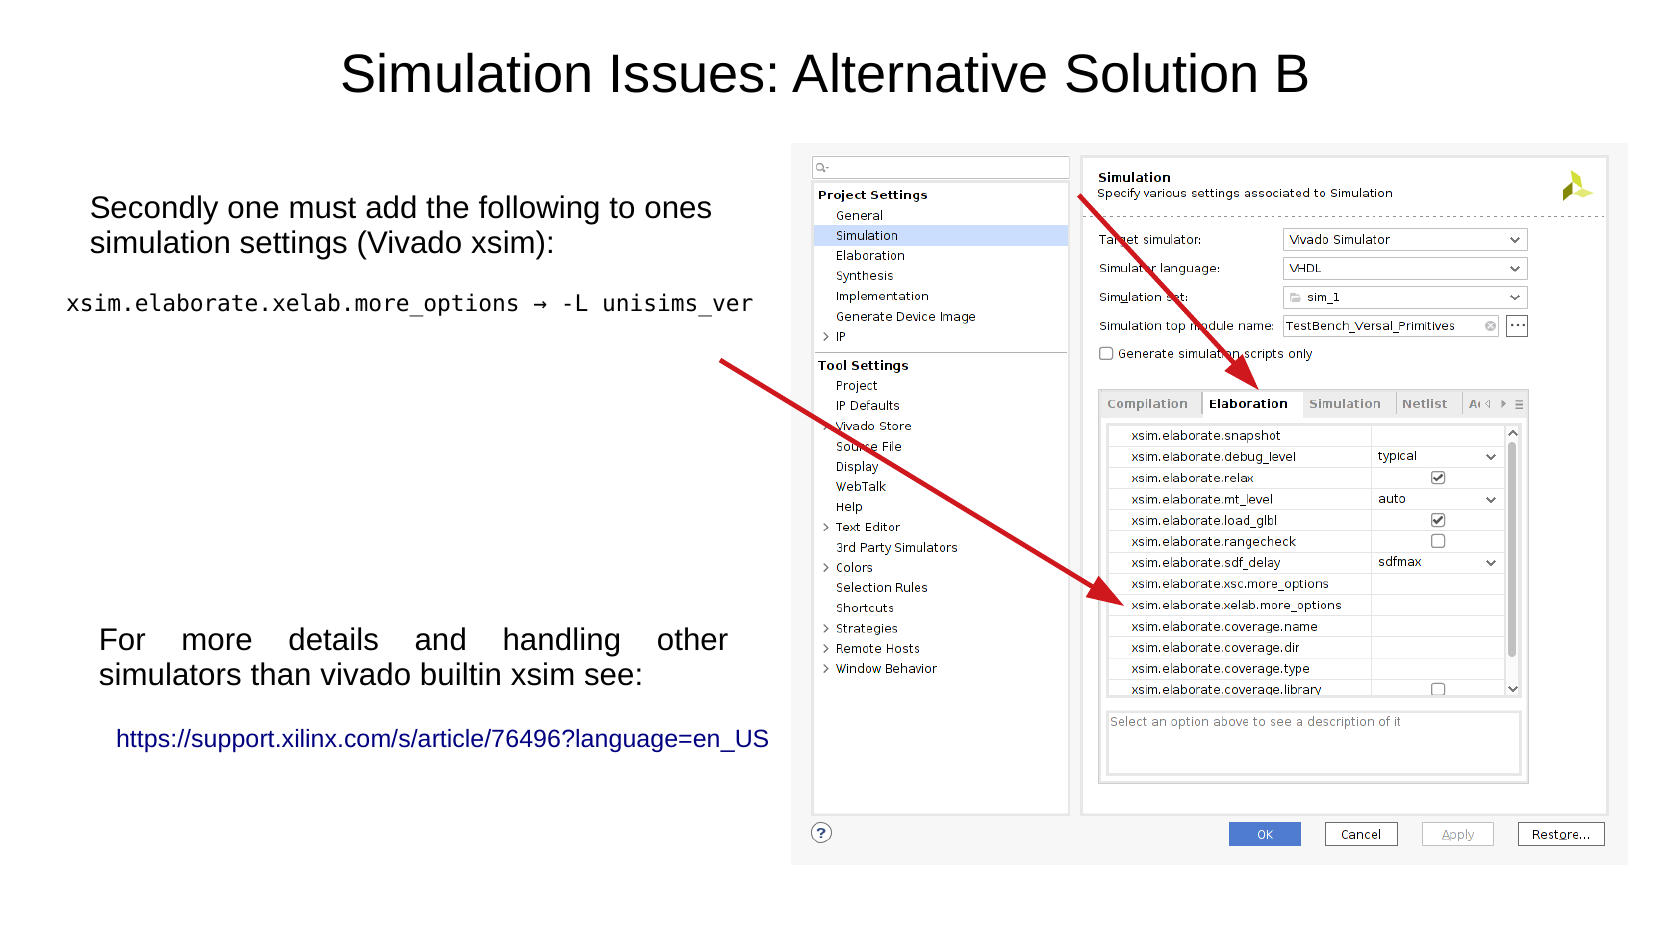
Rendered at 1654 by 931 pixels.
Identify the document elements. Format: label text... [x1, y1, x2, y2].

title Simulation Issues: Alternative Solution B [82, 0, 1571, 152]
text_box xsim.elaborate.xelab.more_options → -L unisims_ver [51, 282, 802, 358]
text_box Secondly one must add the following to ones simulation settings (Vivado xsim): [75, 182, 781, 282]
text_box https://support.xilinx.com/s/article/76496?language=en_US [101, 717, 807, 788]
text_box For more details and handling other simulators than vivado builtin xsim see: [84, 615, 745, 700]
picture [791, 143, 1628, 865]
